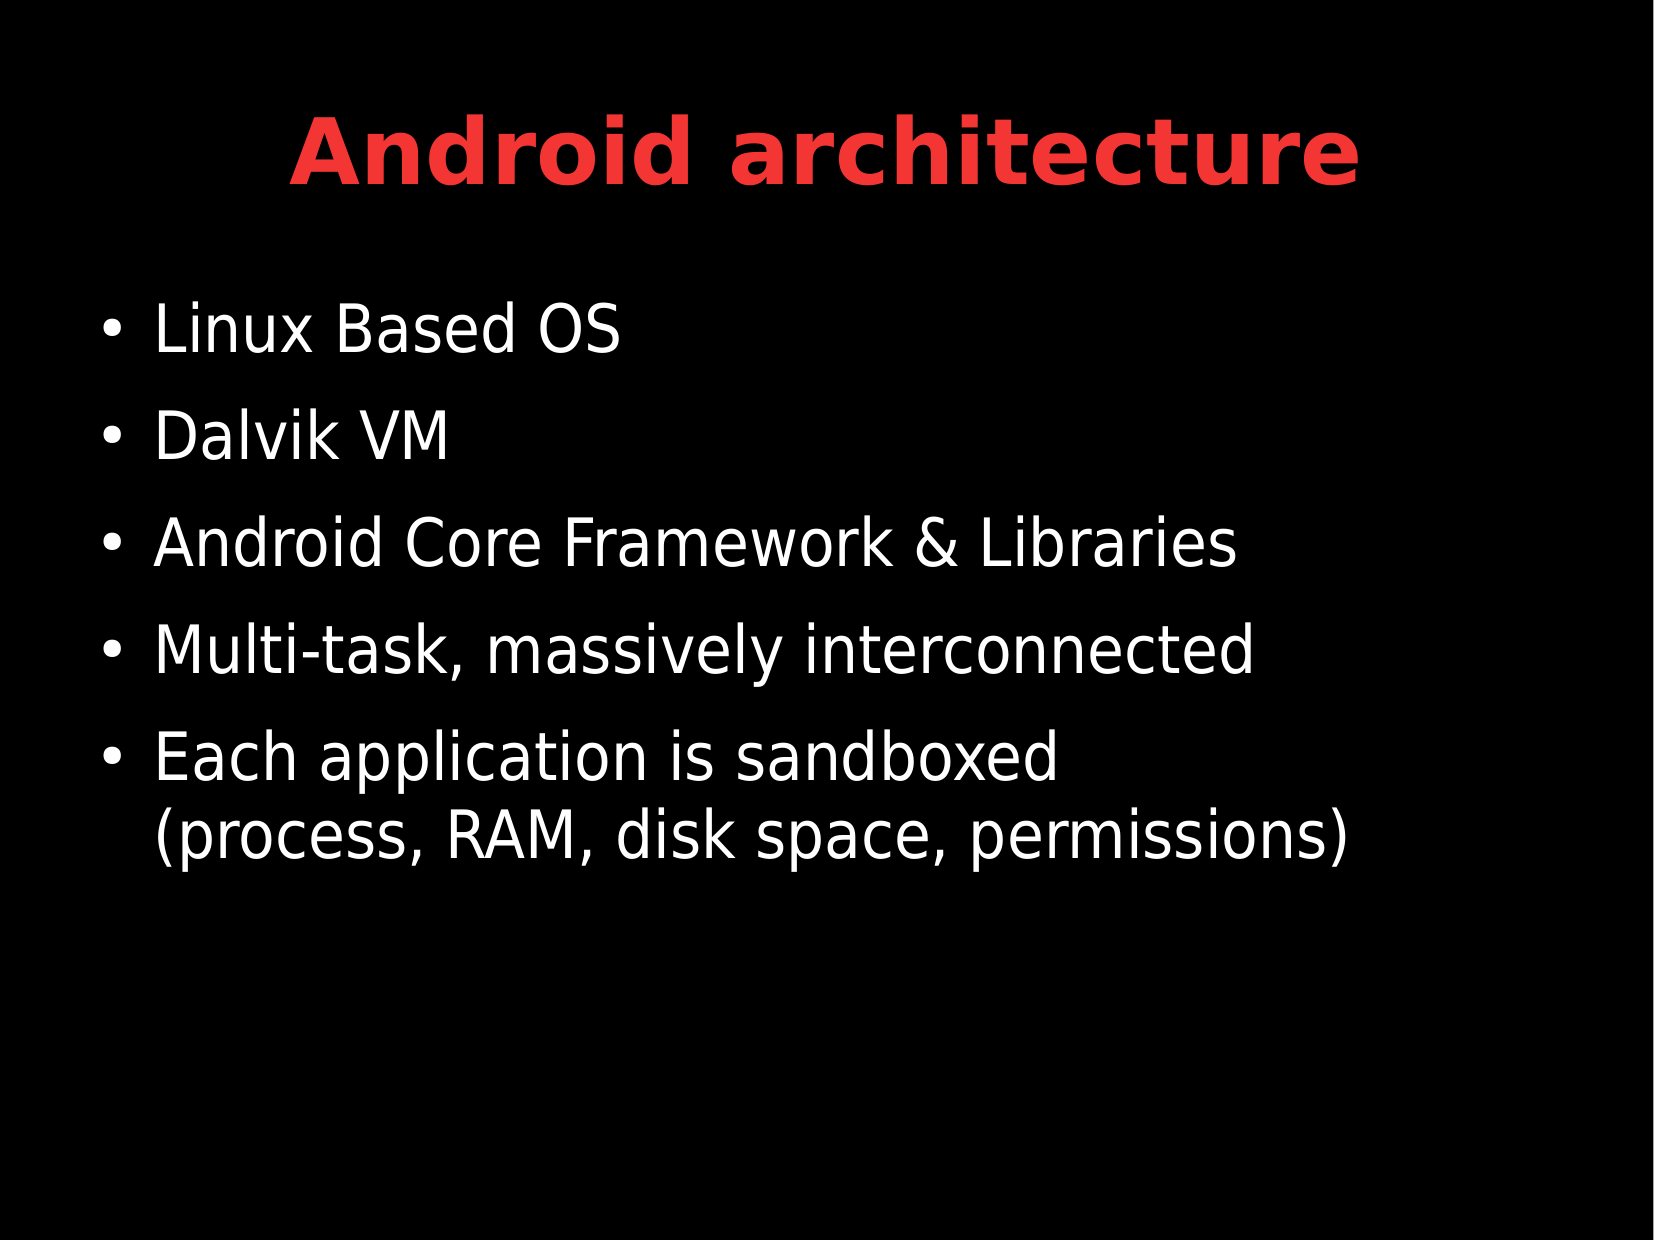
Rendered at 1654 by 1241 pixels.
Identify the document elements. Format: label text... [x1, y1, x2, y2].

title Android architecture [82, 49, 1571, 257]
list Linux Based OS Dalvik VM Android Core Framework & Libraries Multi-task, massively interconnected Each application is sandboxed (process, RAM, disk space, permissions) [82, 290, 1538, 1010]
